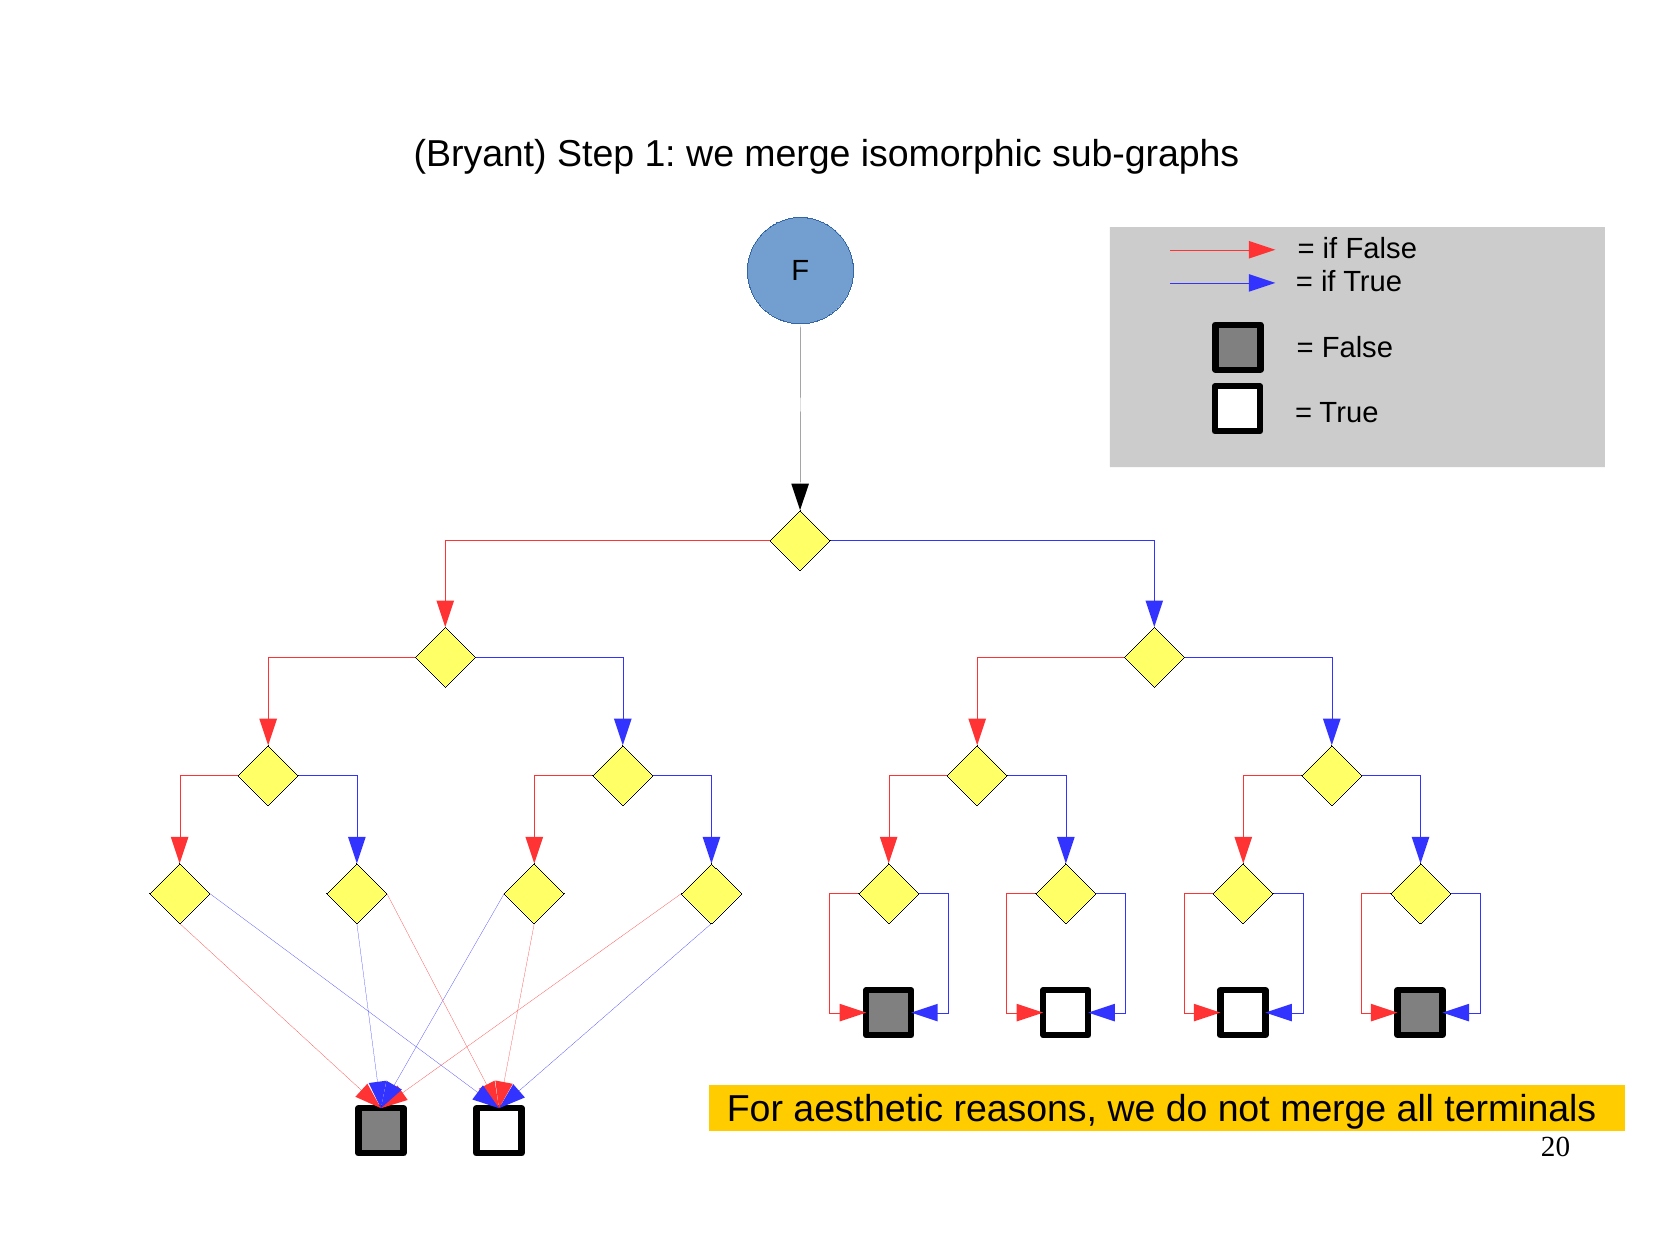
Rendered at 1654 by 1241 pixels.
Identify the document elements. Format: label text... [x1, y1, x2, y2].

text_box [1220, 990, 1266, 1036]
title (Bryant) Step 1: we merge isomorphic sub-graphs [82, 49, 1571, 257]
text_box [1124, 627, 1185, 688]
text_box [592, 745, 653, 806]
text_box [415, 627, 476, 688]
text_box [358, 1108, 404, 1154]
text_box [1215, 324, 1261, 370]
text_box [1390, 863, 1451, 924]
text_box [1397, 990, 1443, 1036]
text_box For aesthetic reasons, we do not merge all terminals [709, 1085, 1625, 1131]
text_box [1301, 745, 1362, 806]
text_box [149, 863, 210, 924]
text_box [858, 863, 919, 924]
text_box [1035, 863, 1096, 924]
text_box [1213, 863, 1274, 924]
text_box [866, 990, 912, 1036]
text_box [1043, 990, 1089, 1036]
text_box [504, 863, 565, 924]
text_box = if False = if True = False = True [1109, 227, 1605, 468]
text_box [476, 1108, 522, 1154]
text_box [770, 510, 831, 571]
text_box [326, 863, 387, 924]
text_box F [747, 257, 854, 324]
text_box [1215, 386, 1261, 432]
text_box [947, 745, 1008, 806]
text_box [238, 745, 299, 806]
text_box [681, 863, 742, 924]
